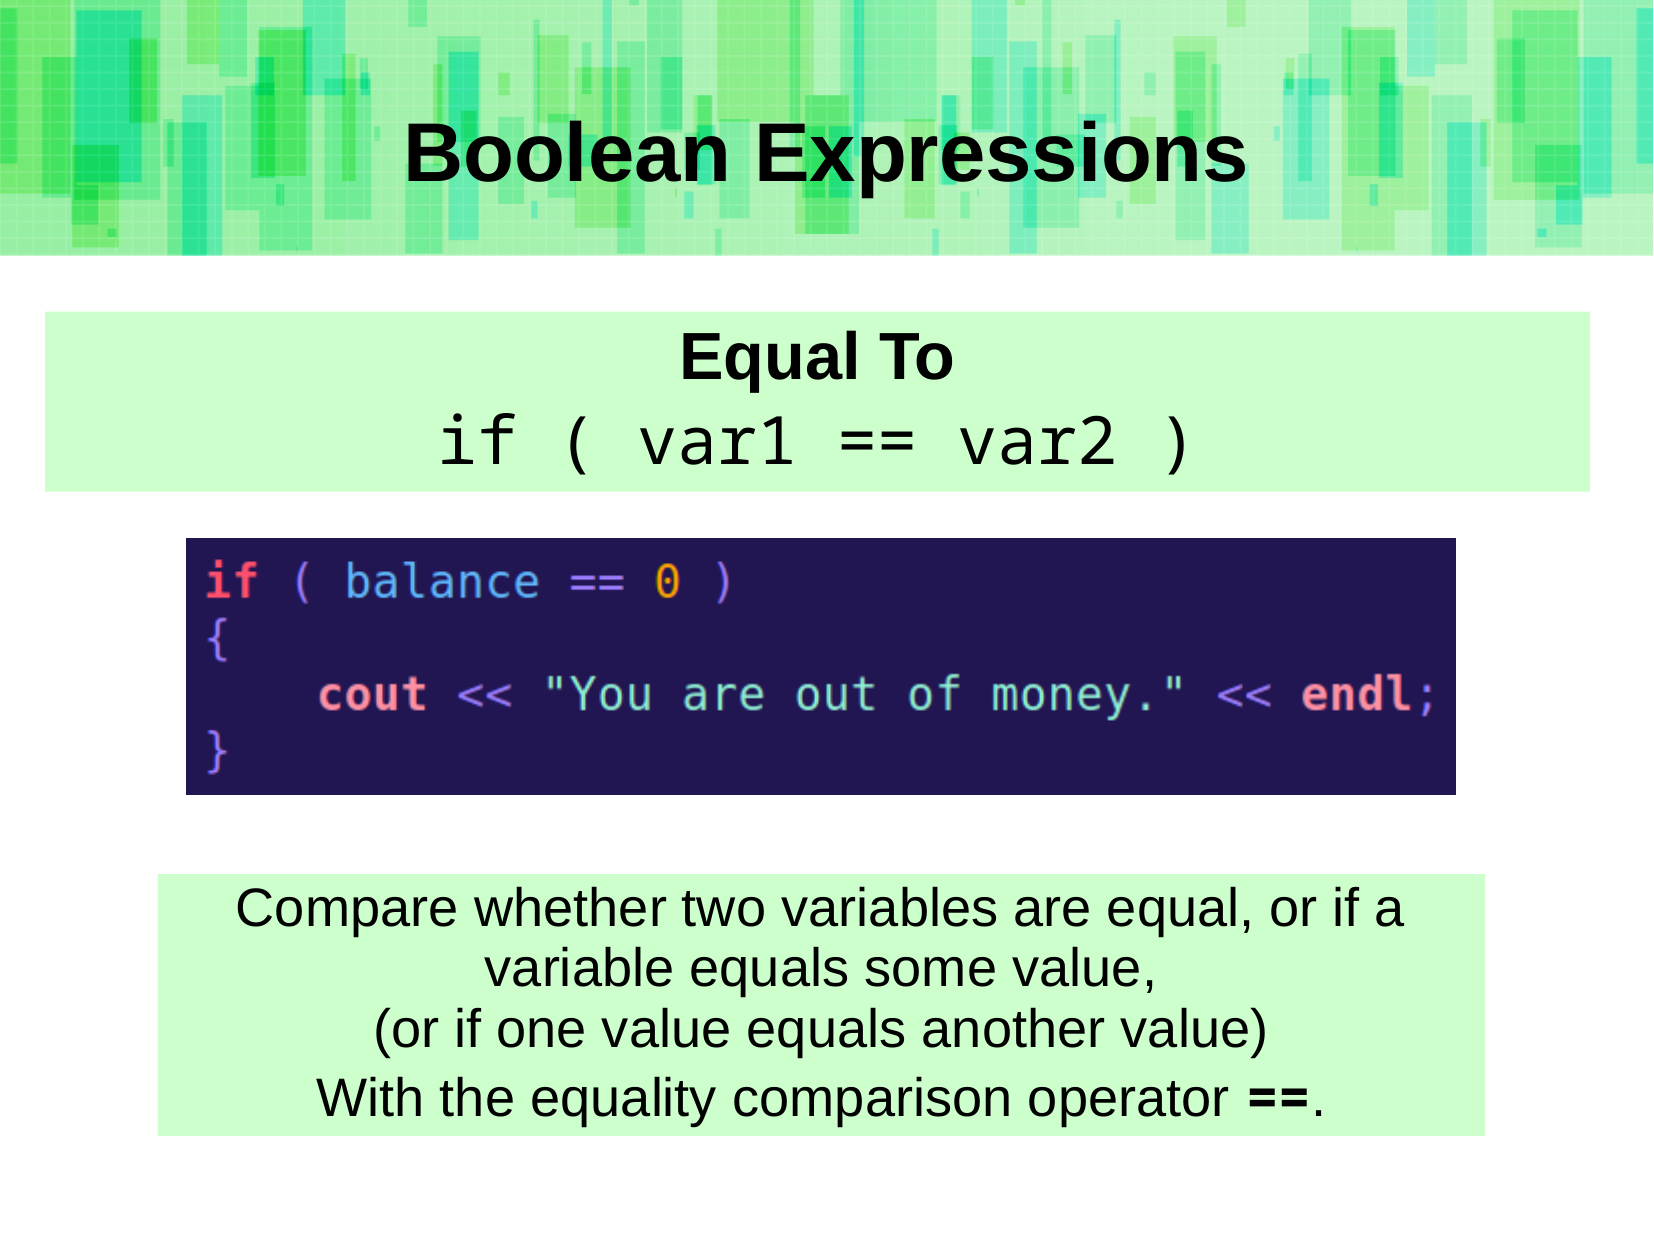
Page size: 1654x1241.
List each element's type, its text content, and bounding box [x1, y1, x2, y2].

picture [0, 0, 1654, 1241]
text_box Compare whether two variables are equal, or if a variable equals some value, (or if one value equals another value) With the equality comparison operator ==. [157, 877, 1486, 1133]
subtitle Equal To if ( var1 == var2 ) [45, 311, 1591, 492]
title Boolean Expressions [82, 49, 1571, 257]
